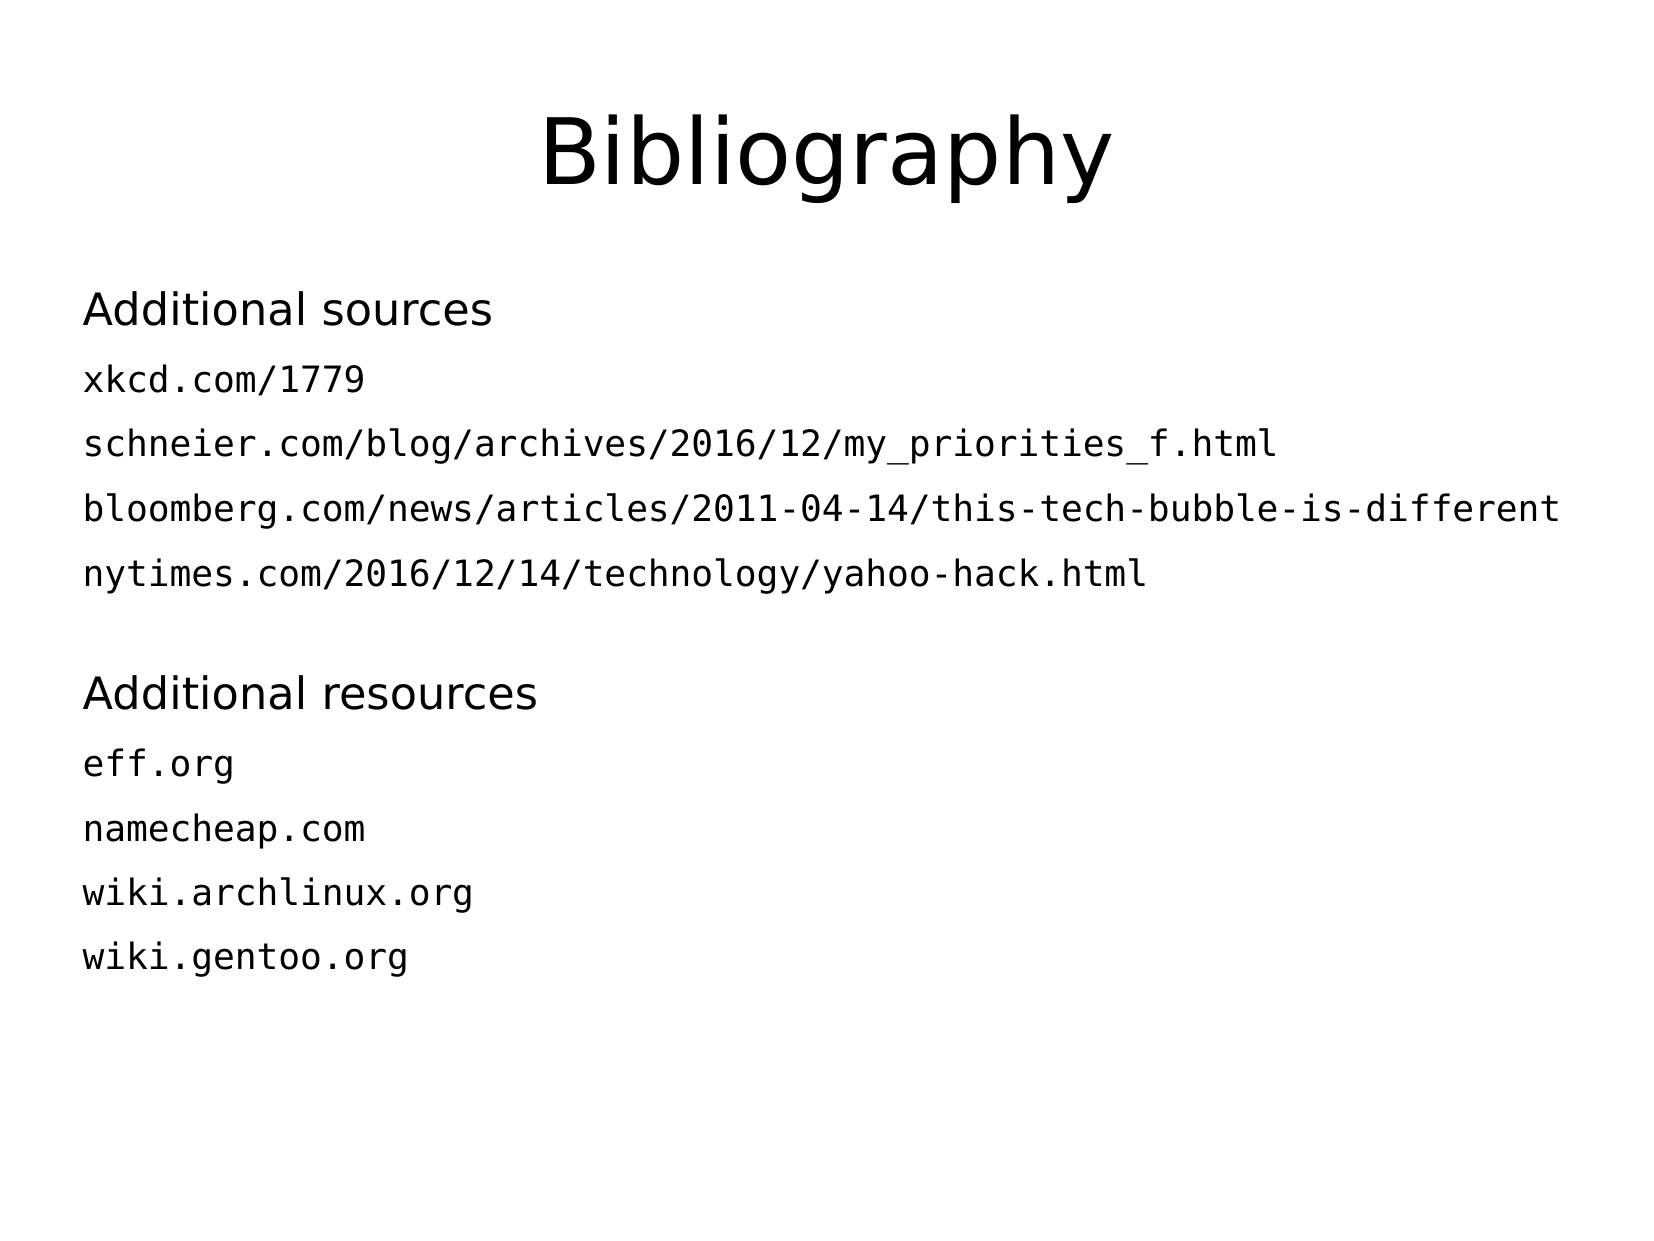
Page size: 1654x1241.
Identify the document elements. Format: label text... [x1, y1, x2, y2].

title Bibliography [82, 49, 1571, 257]
list Additional sources xkcd.com/1779 schneier.com/blog/archives/2016/12/my_priorities_f.html bloomberg.com/news/articles/2011-04-14/this-tech-bubble-is-different nytimes.com/2016/12/14/technology/yahoo-hack.html Additional resources eff.org namecheap.com wiki.archlinux.org wiki.gentoo.org [82, 284, 1571, 1004]
